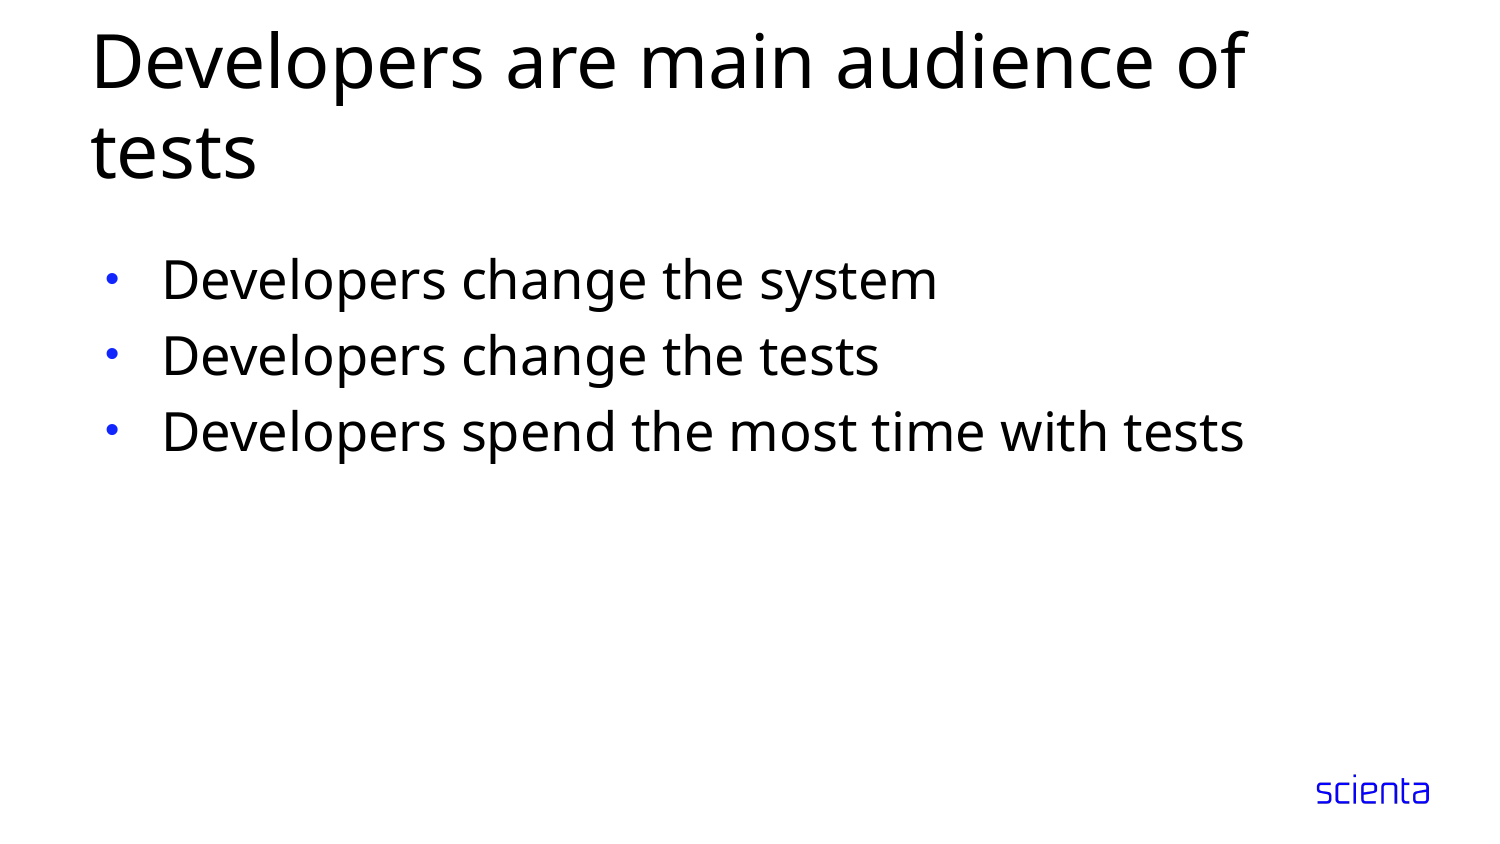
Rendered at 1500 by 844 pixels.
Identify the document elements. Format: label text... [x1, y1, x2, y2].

list Developers change the system Developers change the tests Developers spend the most time with tests [90, 238, 1441, 796]
title Developers are main audience of tests [75, 33, 1425, 175]
picture [1313, 796, 1432, 806]
